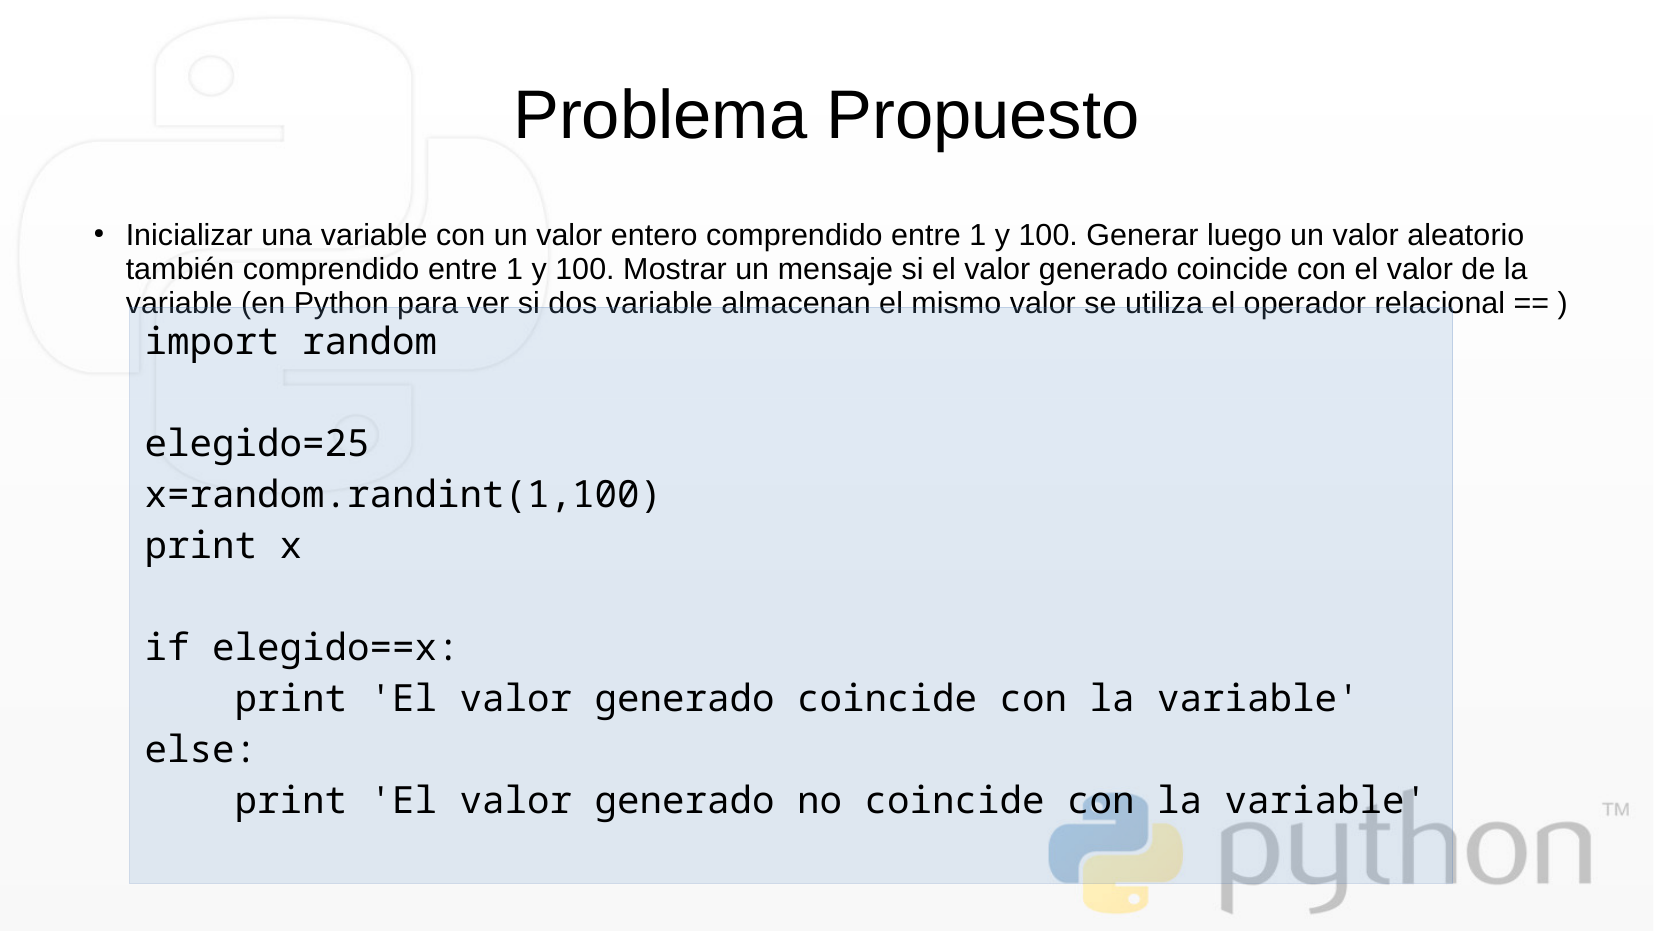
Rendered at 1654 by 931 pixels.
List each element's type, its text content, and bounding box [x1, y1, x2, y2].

text_box import random elegido=25 x=random.randint(1,100) print x if elegido==x: print 'El valor generado coincide con la variable' else: print 'El valor generado no coincide con la variable' [129, 307, 1453, 875]
title Problema Propuesto [82, 37, 1571, 193]
list Inicializar una variable con un valor entero comprendido entre 1 y 100. Generar luego un valor aleatorio también comprendido entre 1 y 100. Mostrar un mensaje si el valor generado coincide con el valor de la variable (en Python para ver si dos variable almacenan el mismo valor se utiliza el operador relacional == ) [82, 217, 1571, 355]
picture [0, 0, 1654, 931]
